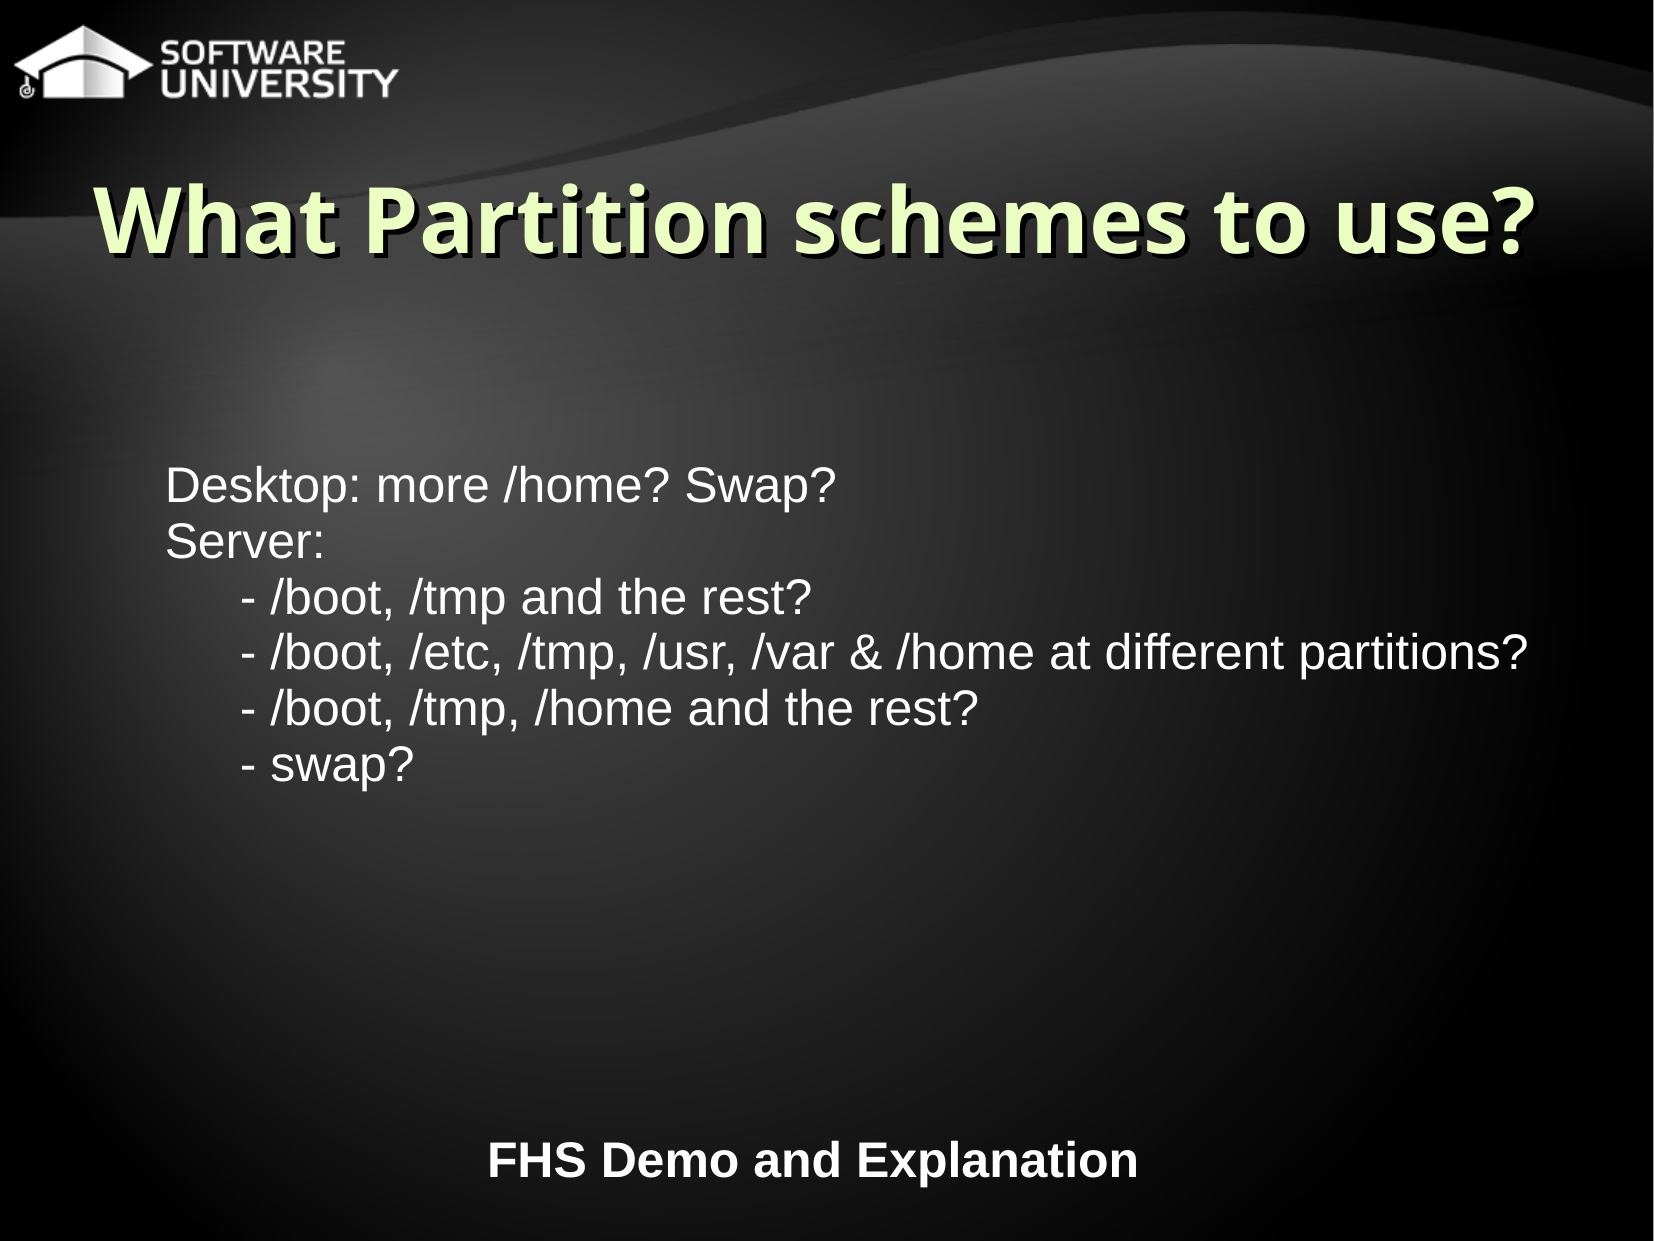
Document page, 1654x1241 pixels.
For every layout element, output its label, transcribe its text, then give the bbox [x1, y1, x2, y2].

text_box FHS Demo and Explanation [472, 1125, 1396, 1241]
text_box Desktop: more /home? Swap? Server: - /boot, /tmp and the rest? - /boot, /etc, /tmp, /usr, /var & /home at different partitions? - /boot, /tmp, /home and the rest? - swap? [150, 450, 1544, 765]
title What Partition schemes to use? [71, 161, 1560, 272]
picture [0, 0, 1654, 1241]
